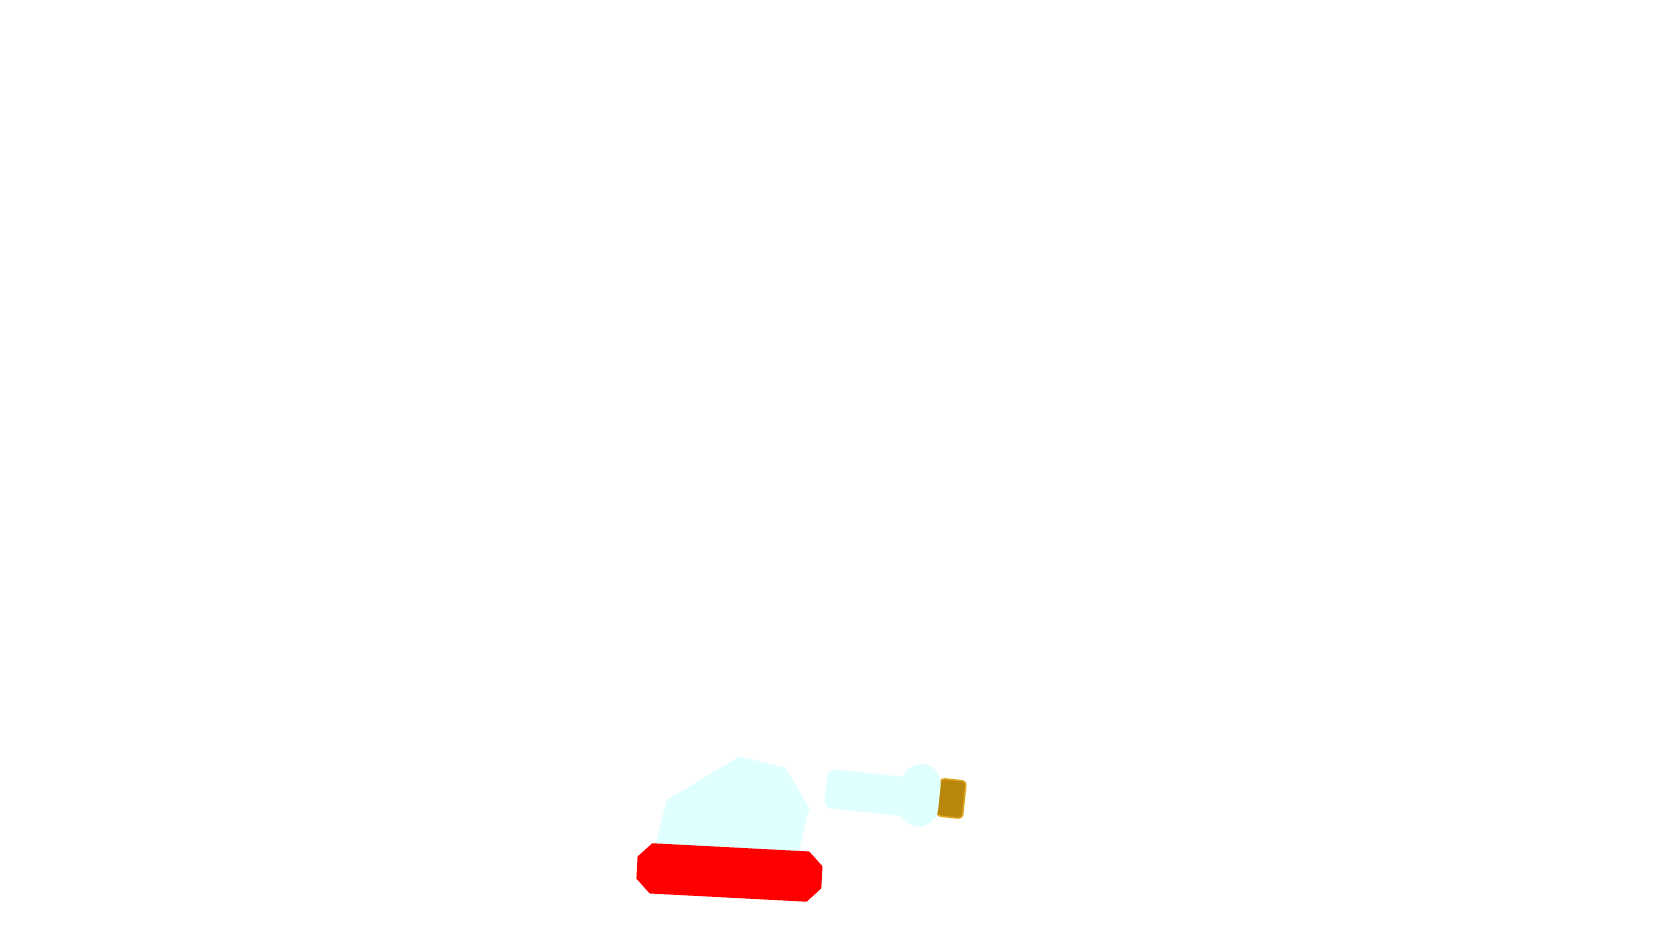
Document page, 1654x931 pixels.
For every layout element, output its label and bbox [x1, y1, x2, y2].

text_box [637, 757, 822, 901]
text_box [825, 764, 966, 826]
